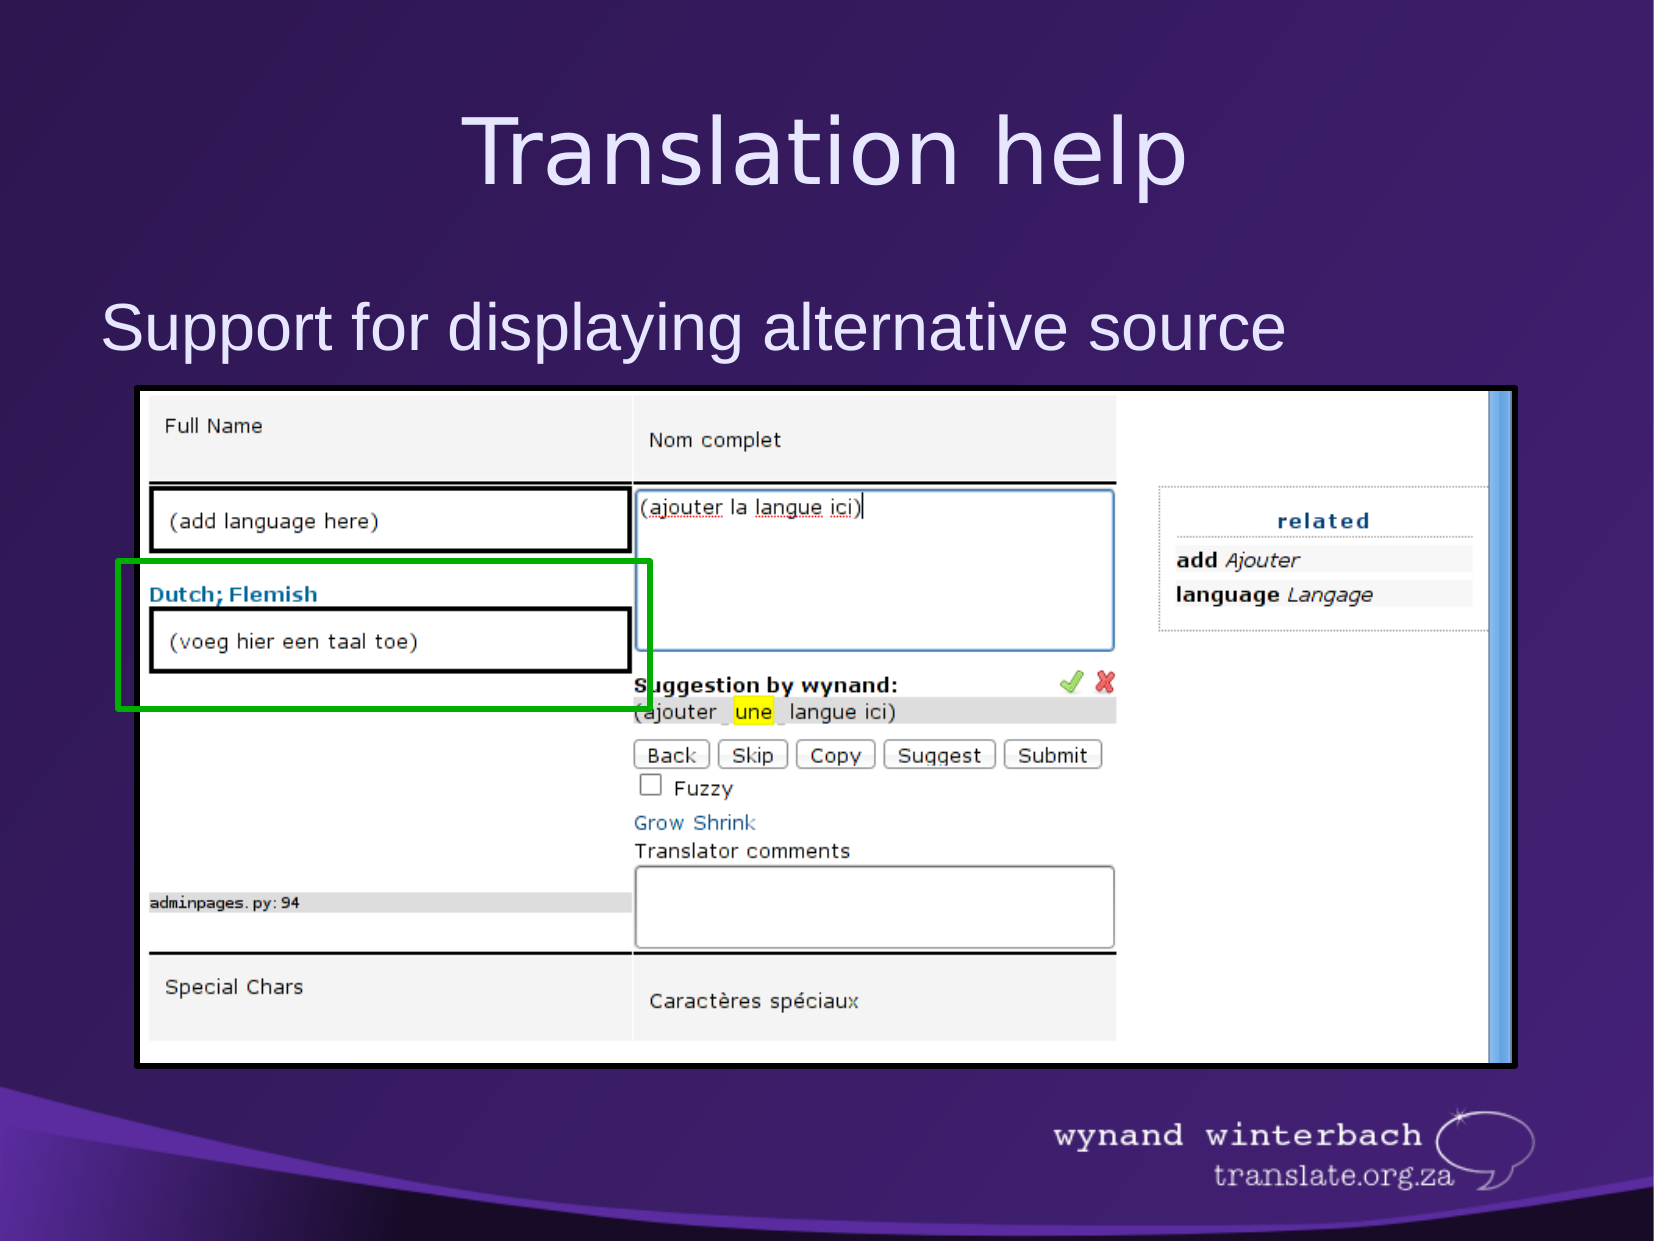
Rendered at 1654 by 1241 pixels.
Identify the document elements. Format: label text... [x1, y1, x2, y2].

title Translation help [82, 49, 1571, 257]
list Support for displaying alternative source [82, 290, 1565, 502]
picture [0, 0, 1654, 1241]
